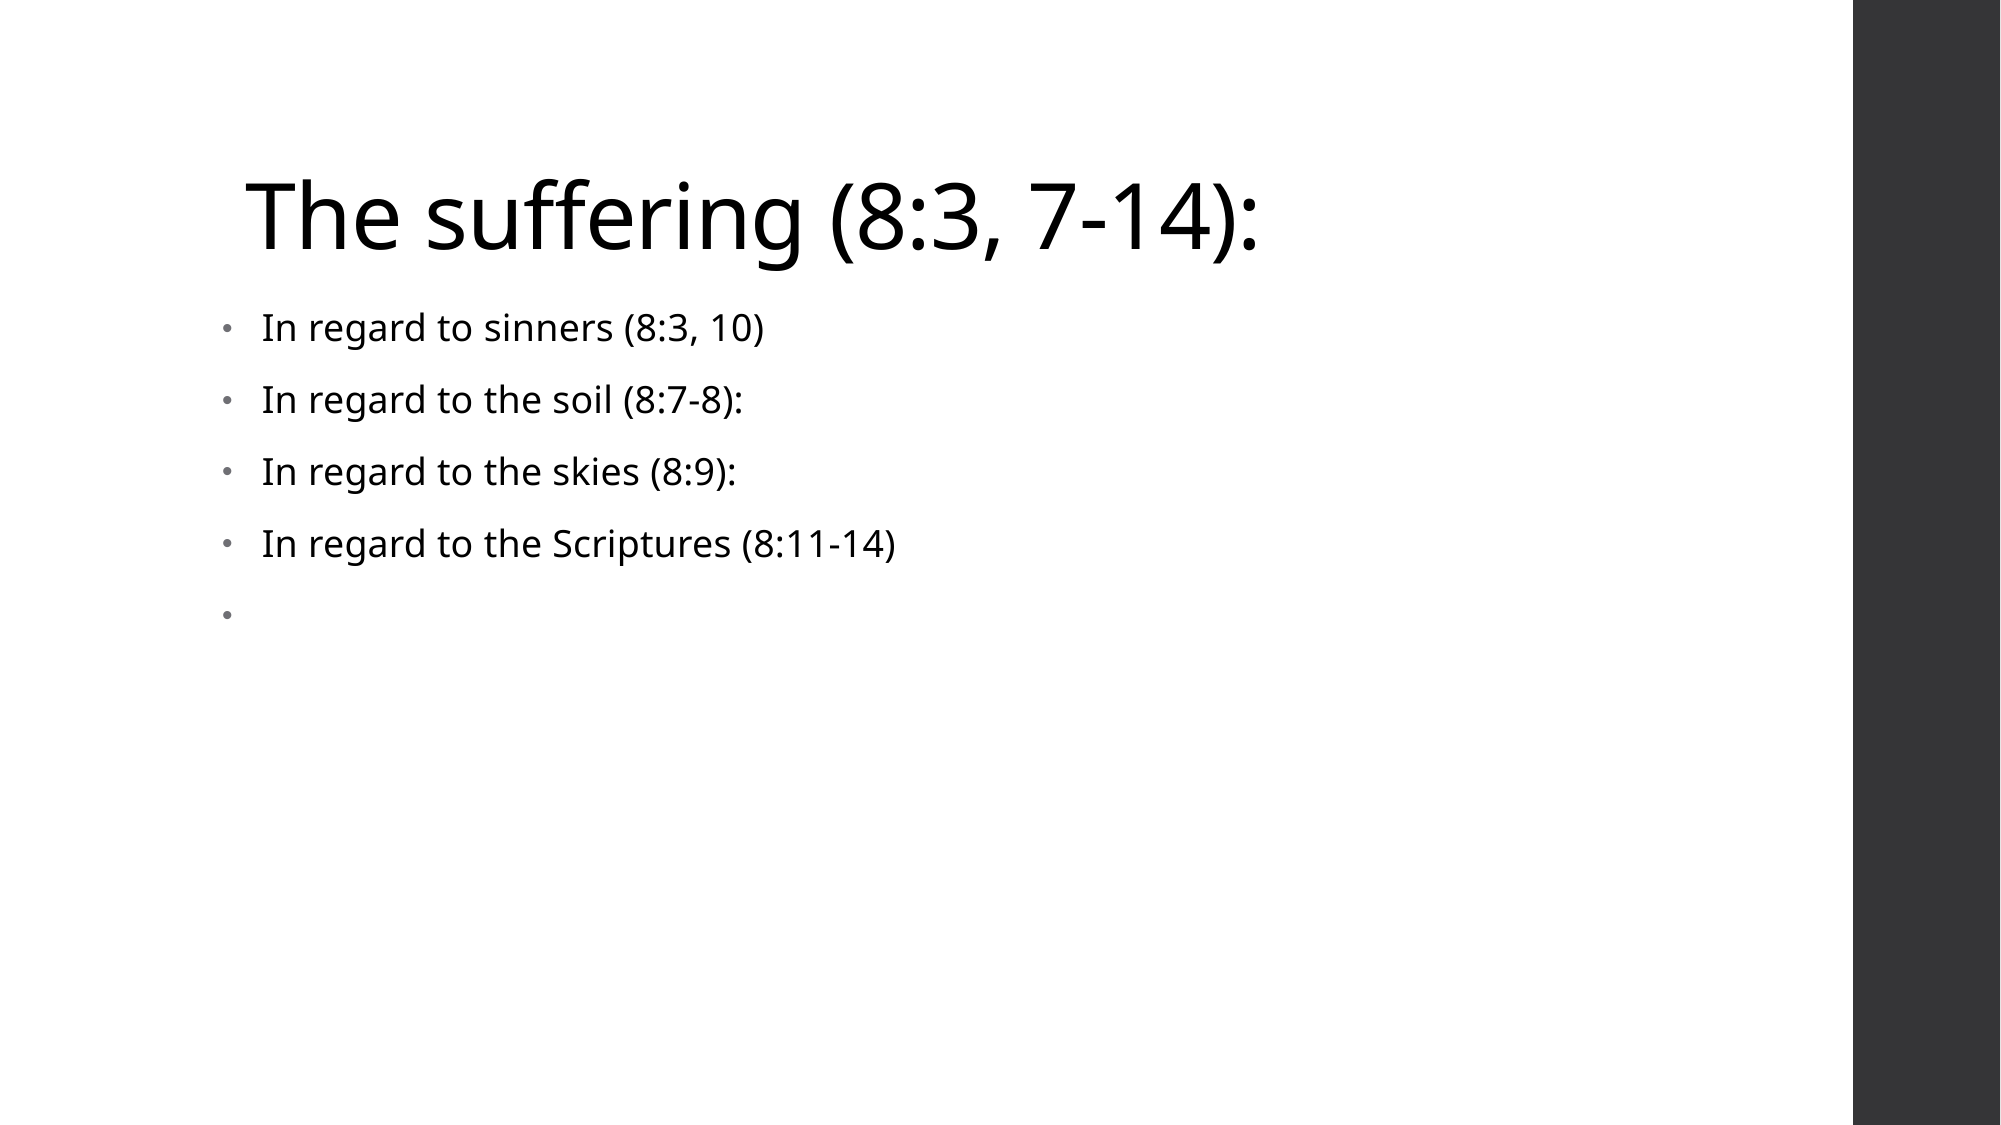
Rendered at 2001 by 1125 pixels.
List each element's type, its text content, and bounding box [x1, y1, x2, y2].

list In regard to sinners (8:3, 10) In regard to the soil (8:7-8): In regard to the skies (8:9): In regard to the Scriptures (8:11-14) [206, 299, 1617, 1014]
title The suffering (8:3, 7-14): [206, 60, 1797, 278]
